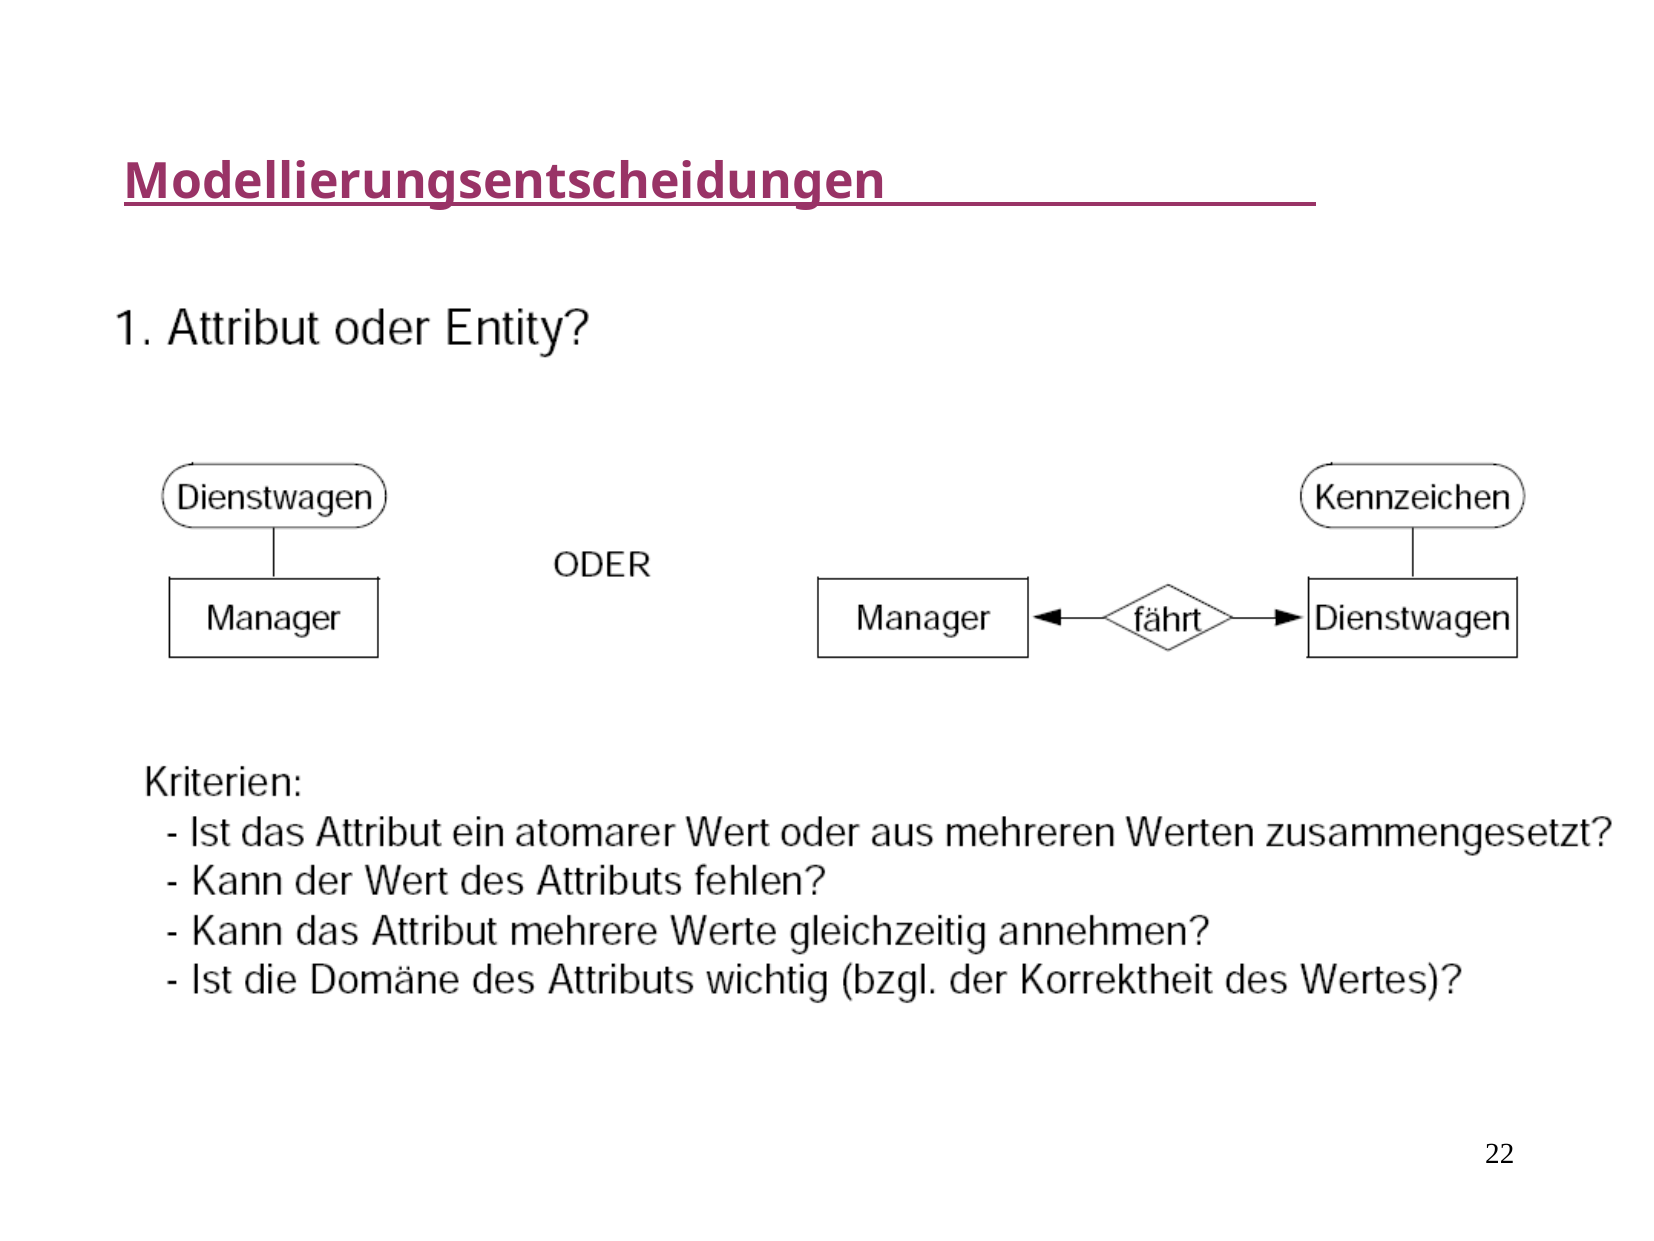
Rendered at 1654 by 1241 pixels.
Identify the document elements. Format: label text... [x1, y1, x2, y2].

picture [103, 290, 1627, 1036]
title Modellierungsentscheidungen [124, 117, 1530, 241]
